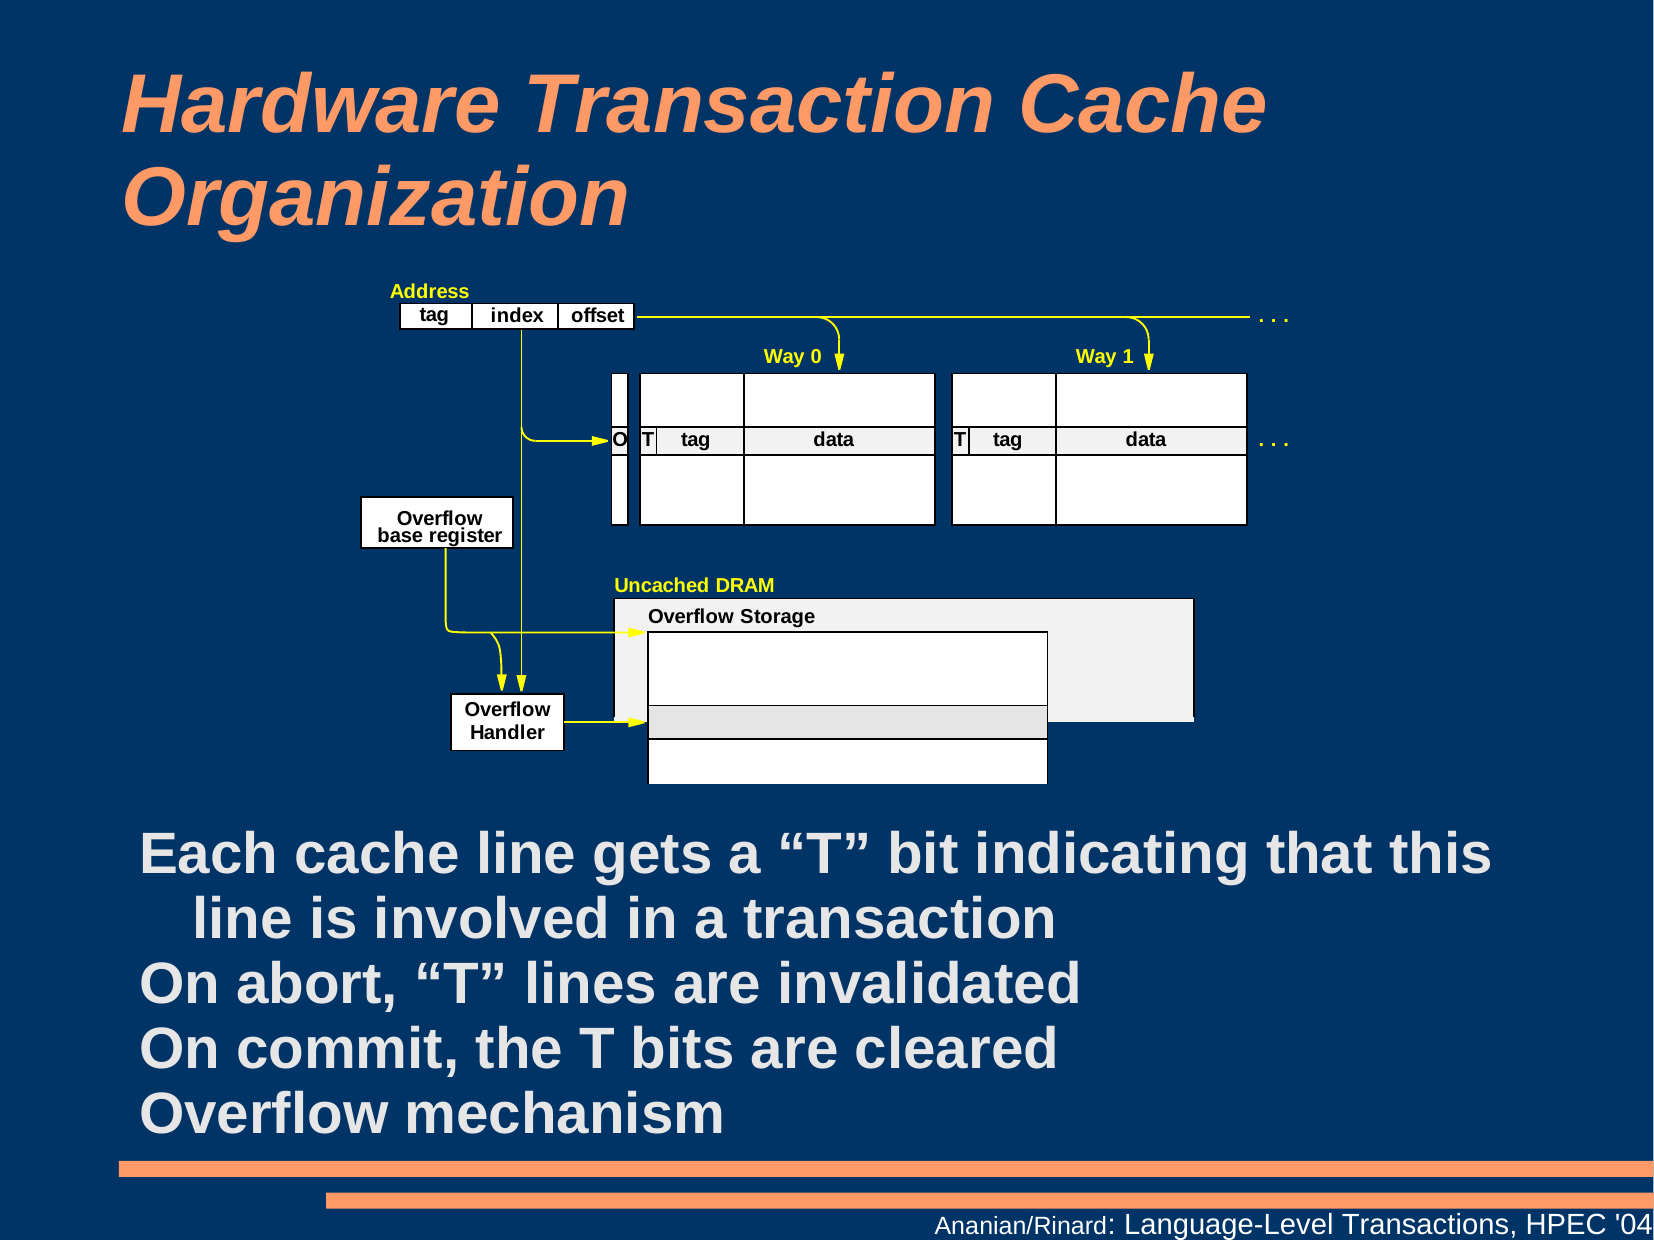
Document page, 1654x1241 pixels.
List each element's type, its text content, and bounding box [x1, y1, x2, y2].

picture [353, 273, 1305, 792]
title Hardware Transaction Cache Organization [121, 46, 1534, 254]
list Each cache line gets a “T” bit indicating that this line is involved in a transaction On abort, “T” lines are invalidated On commit, the T bits are cleared Overflow mechanism [121, 820, 1561, 1146]
